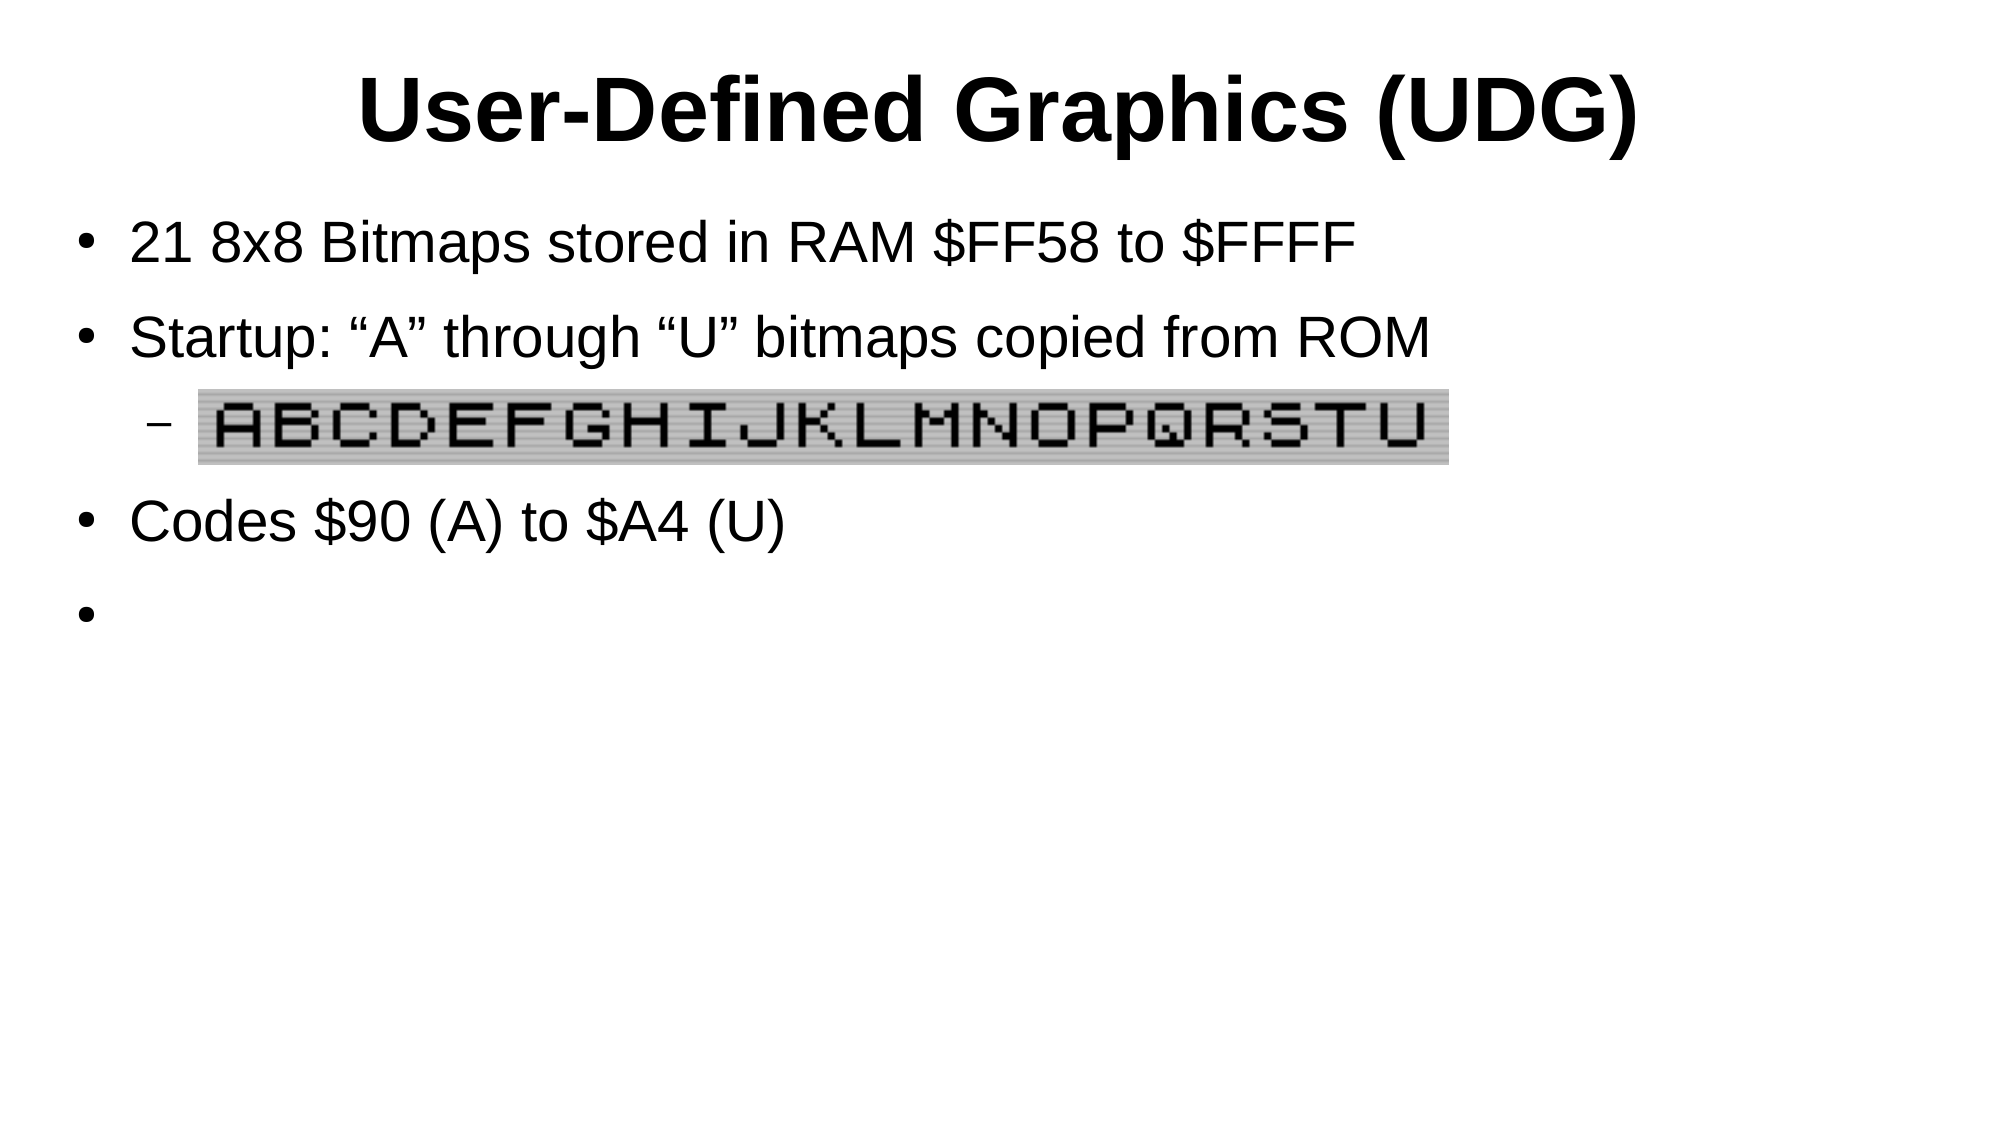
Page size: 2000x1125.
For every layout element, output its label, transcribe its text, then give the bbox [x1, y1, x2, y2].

picture [198, 389, 1449, 465]
title User-Defined Graphics (UDG) [137, 0, 1862, 210]
list 21 8x8 Bitmaps stored in RAM $FF58 to $FFFF Startup: “A” through “U” bitmaps copied from ROM Codes $90 (A) to $A4 (U) [58, 210, 1951, 1111]
